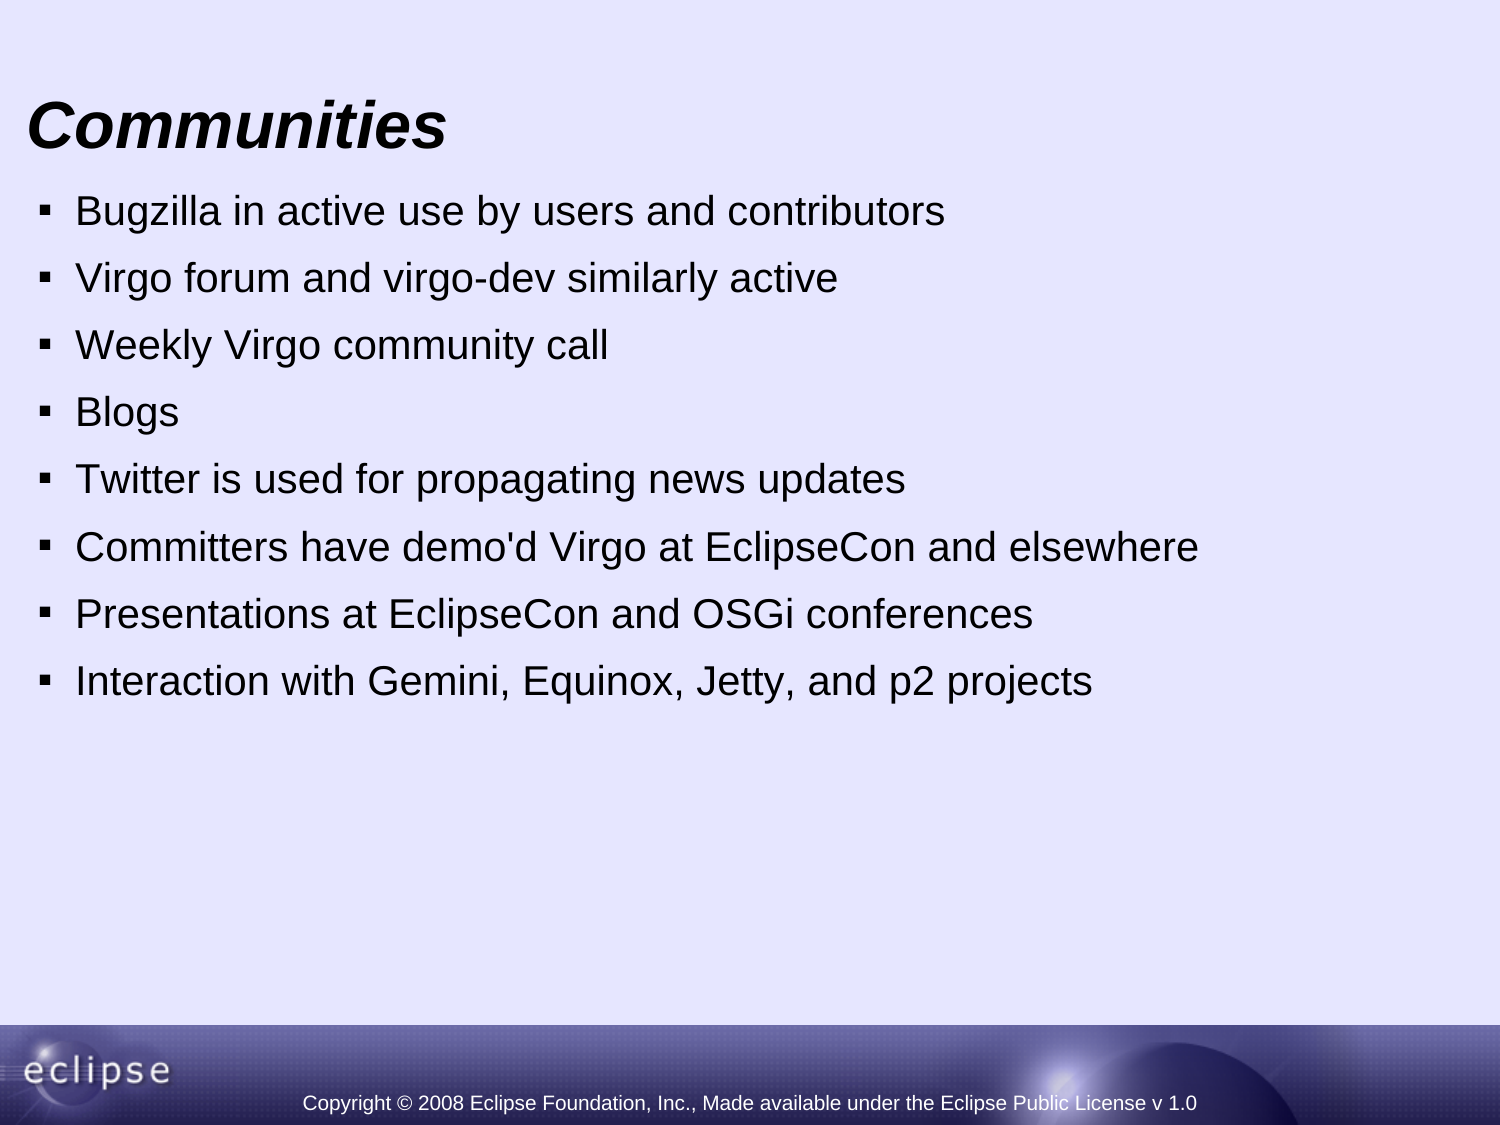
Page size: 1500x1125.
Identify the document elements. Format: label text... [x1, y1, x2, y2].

picture [0, 1025, 1500, 1125]
title Communities [26, 84, 1474, 172]
list Bugzilla in active use by users and contributors Virgo forum and virgo-dev similarly active Weekly Virgo community call Blogs Twitter is used for propagating news updates Committers have demo'd Virgo at EclipseCon and elsewhere Presentations at EclipseCon and OSGi conferences Interaction with Gemini, Equinox, Jetty, and p2 projects [37, 187, 1463, 1021]
